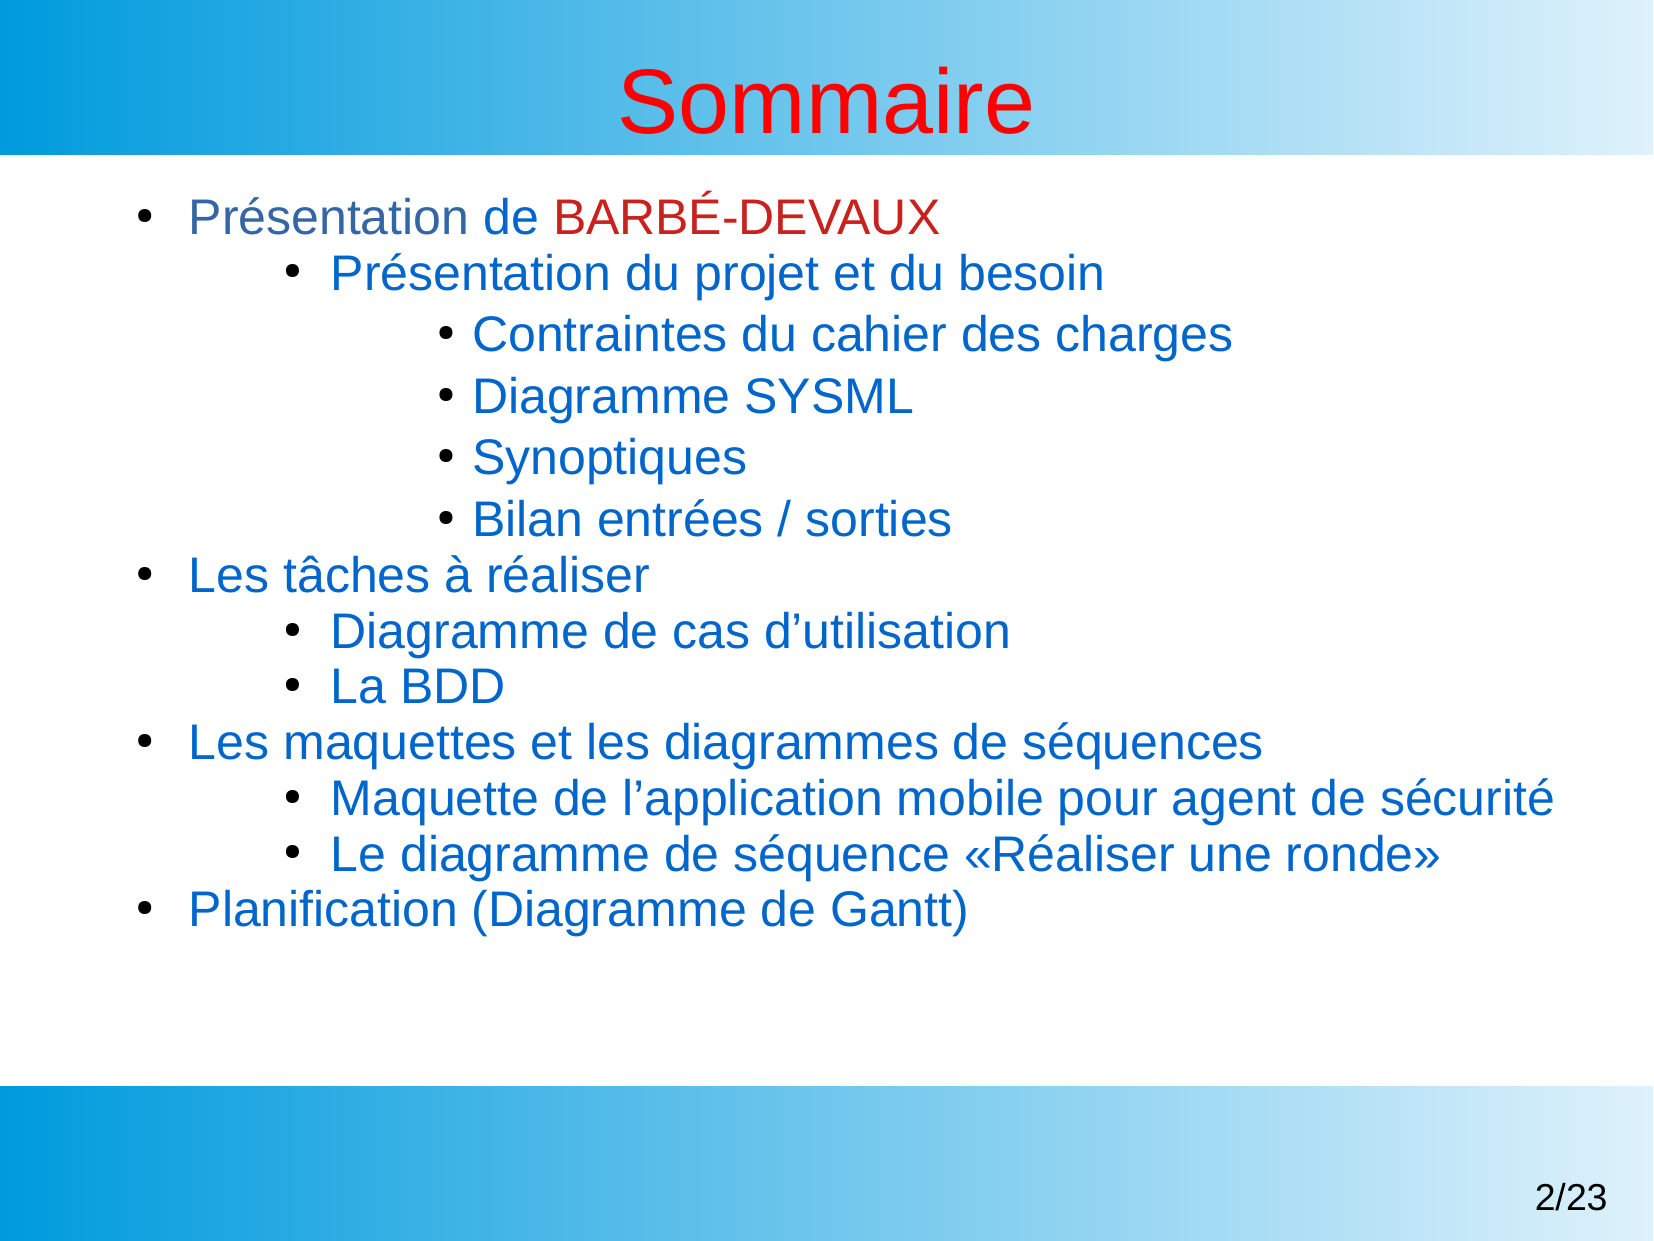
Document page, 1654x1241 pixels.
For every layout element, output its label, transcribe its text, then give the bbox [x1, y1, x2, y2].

title Sommaire [82, 49, 1571, 155]
text_box 21/23 [1520, 1169, 1654, 1240]
list Présentation de BARBÉ-DEVAUX Présentation du projet et du besoin Contraintes du cahier des charges Diagramme SYSML Synoptiques Bilan entrées / sorties Les tâches à réaliser Diagramme de cas d’utilisation La BDD Les maquettes et les diagrammes de séquences Maquette de l’application mobile pour agent de sécurité Le diagramme de séquence «Réaliser une ronde» Planification (Diagramme de Gantt) [118, 188, 1583, 957]
